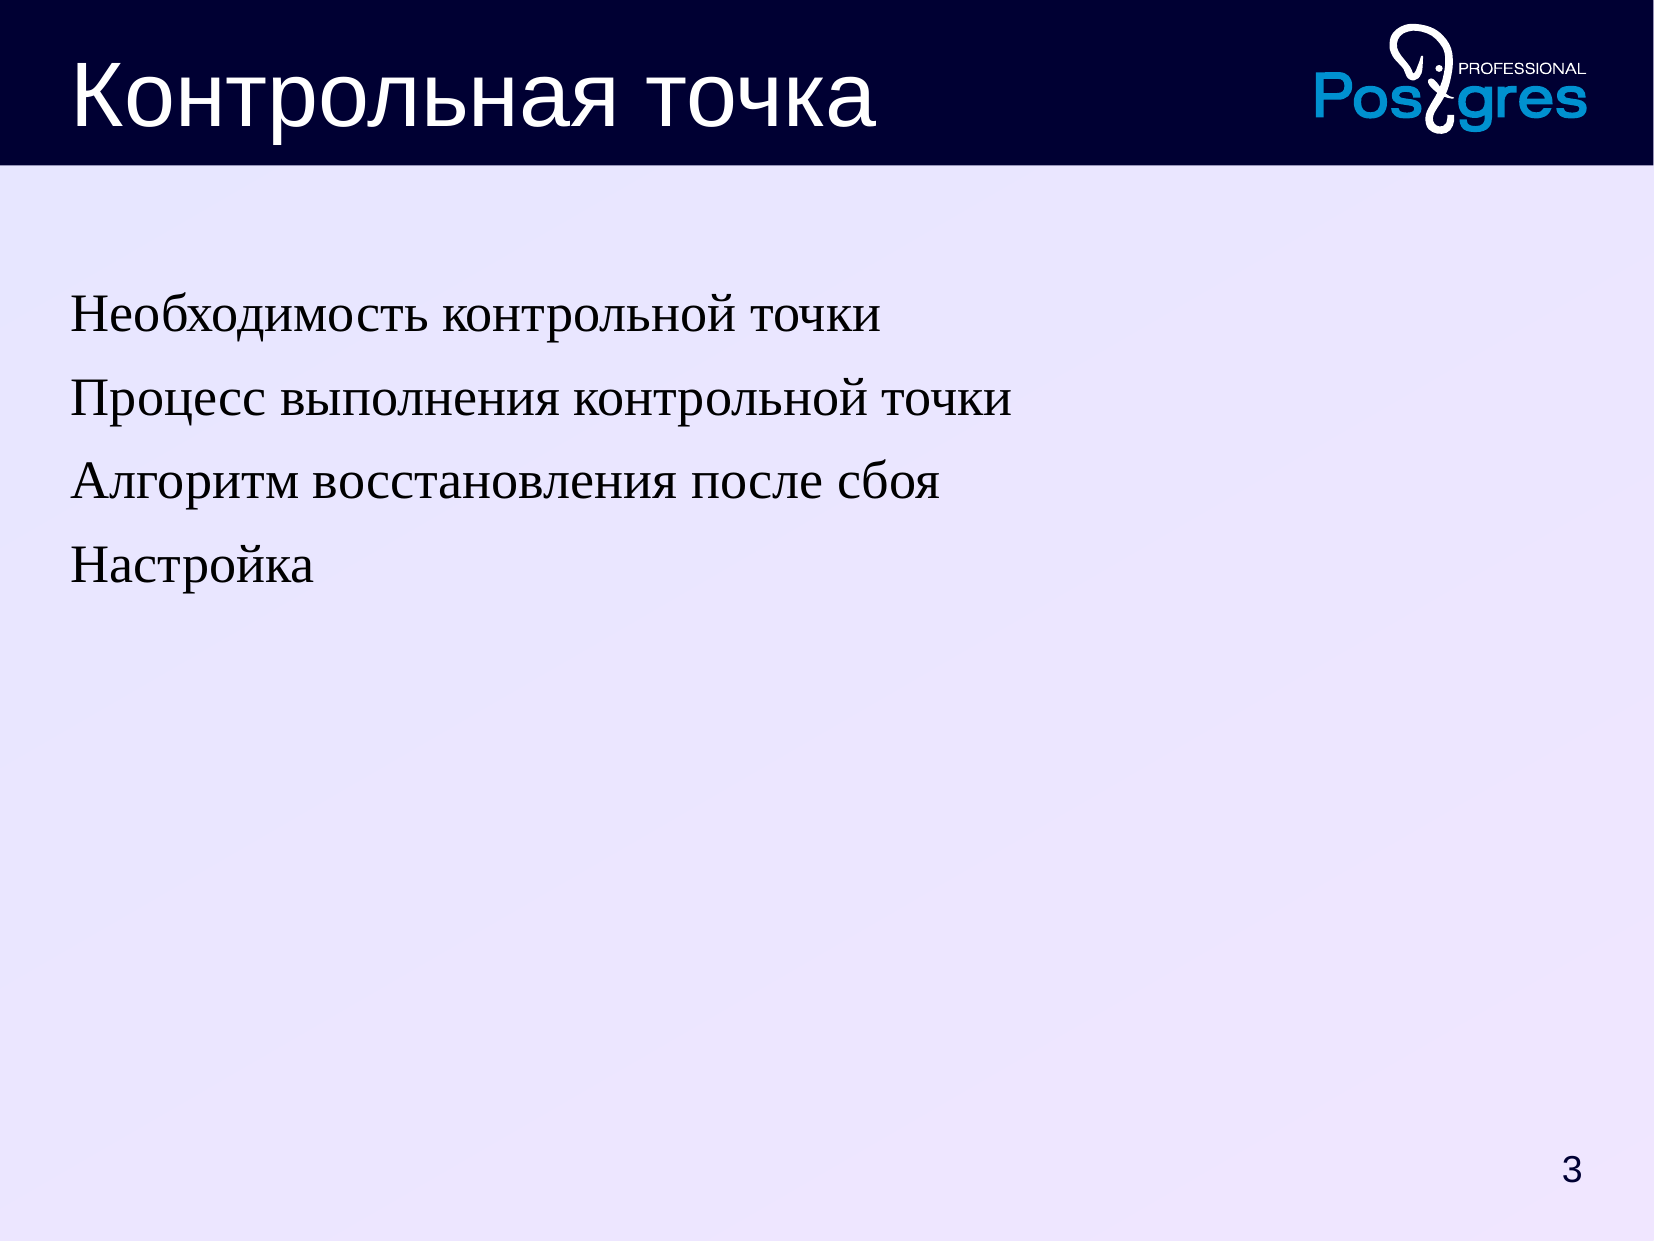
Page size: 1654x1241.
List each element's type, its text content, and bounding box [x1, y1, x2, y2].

title Контрольная точка [70, 43, 1241, 147]
list Необходимость контрольной точки Процесс выполнения контрольной точки Алгоритм восстановления после сбоя Настройка [70, 283, 1559, 1003]
